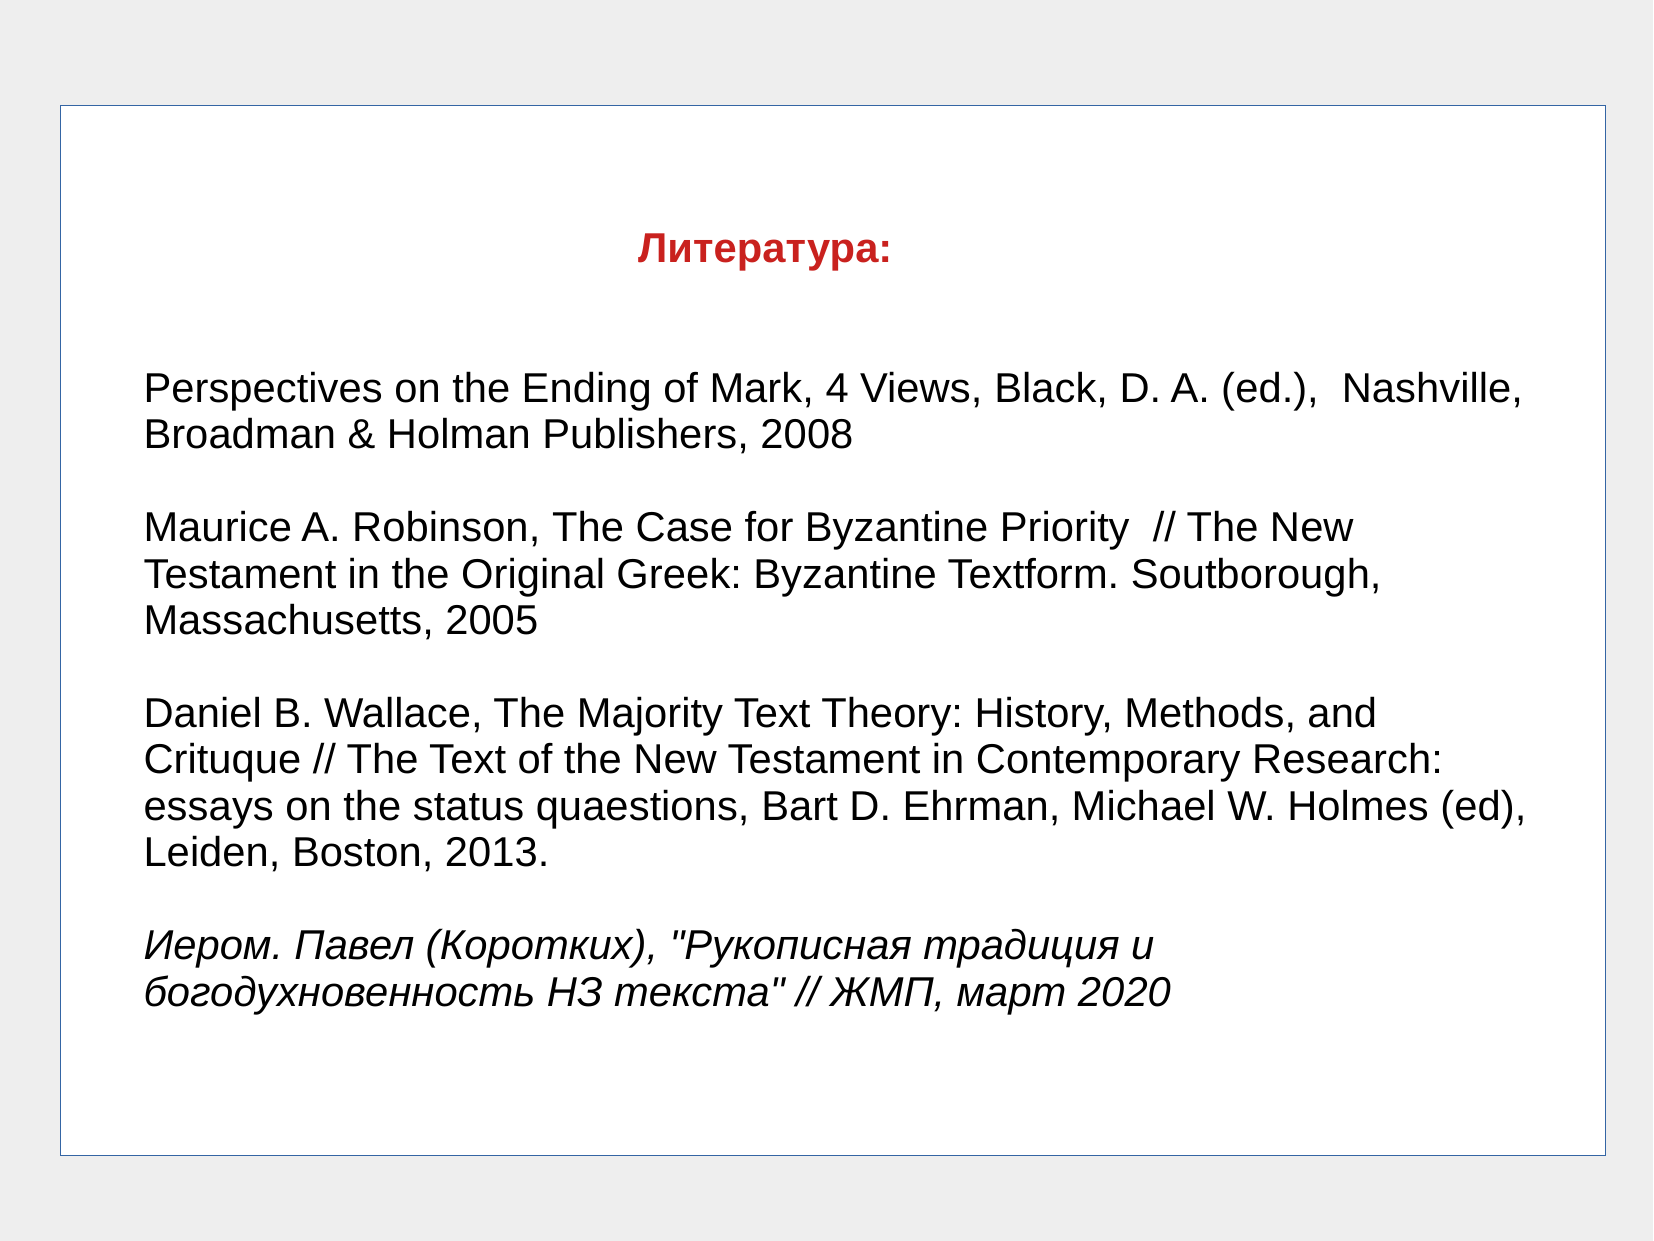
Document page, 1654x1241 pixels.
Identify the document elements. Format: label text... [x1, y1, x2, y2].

subtitle Литература: Perspectives on the Ending of Mark, 4 Views, Black, D. A. (ed.), Nashville, Broadman & Holman Publishers, 2008 Maurice A. Robinson, The Case for Byzantine Priority // The New Testament in the Original Greek: Byzantine Textform. Soutborough, Massachusetts, 2005 Daniel B. Wallace, The Majority Text Theory: History, Methods, and Crituque // The Text of the New Testament in Contemporary Research: essays on the status quaestions, Bart D. Ehrman, Michael W. Holmes (ed), Leiden, Boston, 2013. Иером. Павел (Коротких), "Рукописная традиция и богодухновенность НЗ текста" // ЖМП, март 2020 [143, 225, 1539, 1102]
text_box [60, 105, 1606, 1156]
